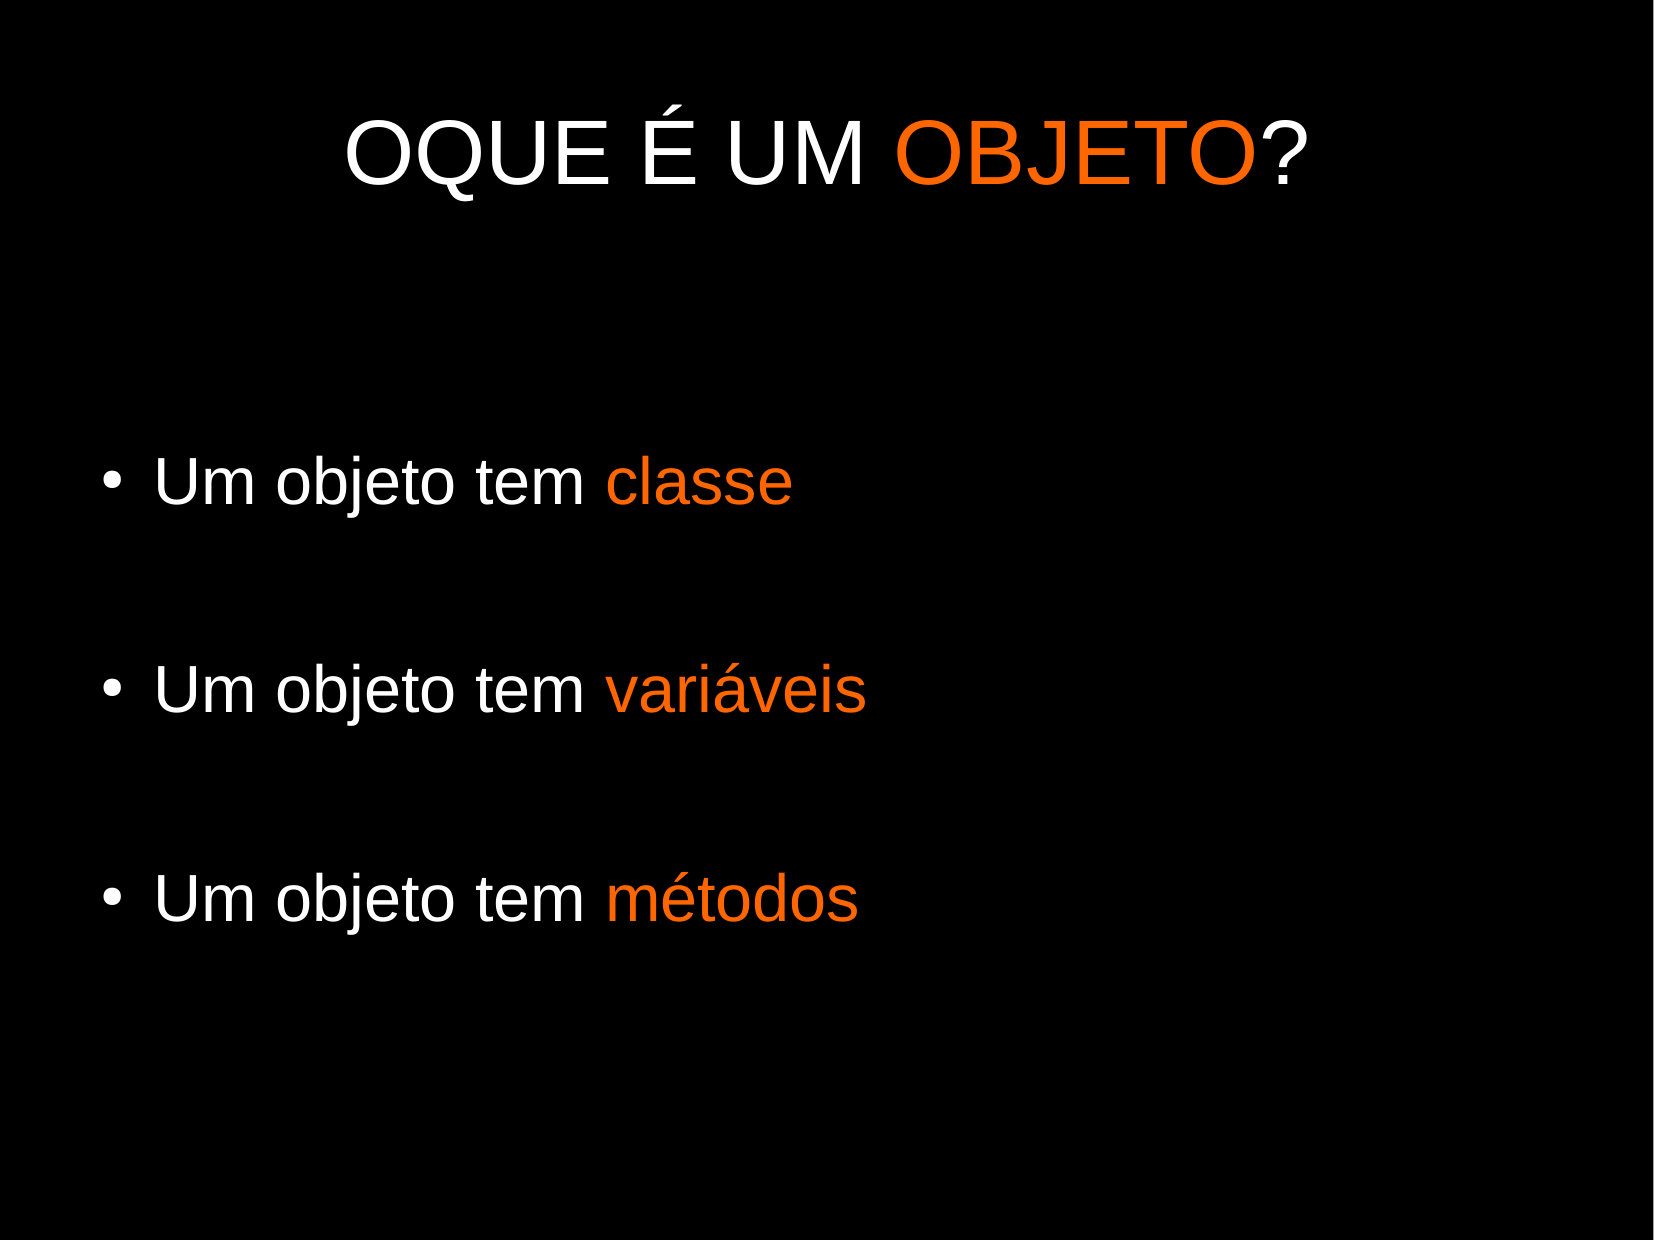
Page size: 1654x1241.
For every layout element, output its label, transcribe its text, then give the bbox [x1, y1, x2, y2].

title OQUE É UM OBJETO? [82, 49, 1571, 257]
list Um objeto tem classe Um objeto tem variáveis Um objeto tem métodos [82, 443, 1571, 1163]
